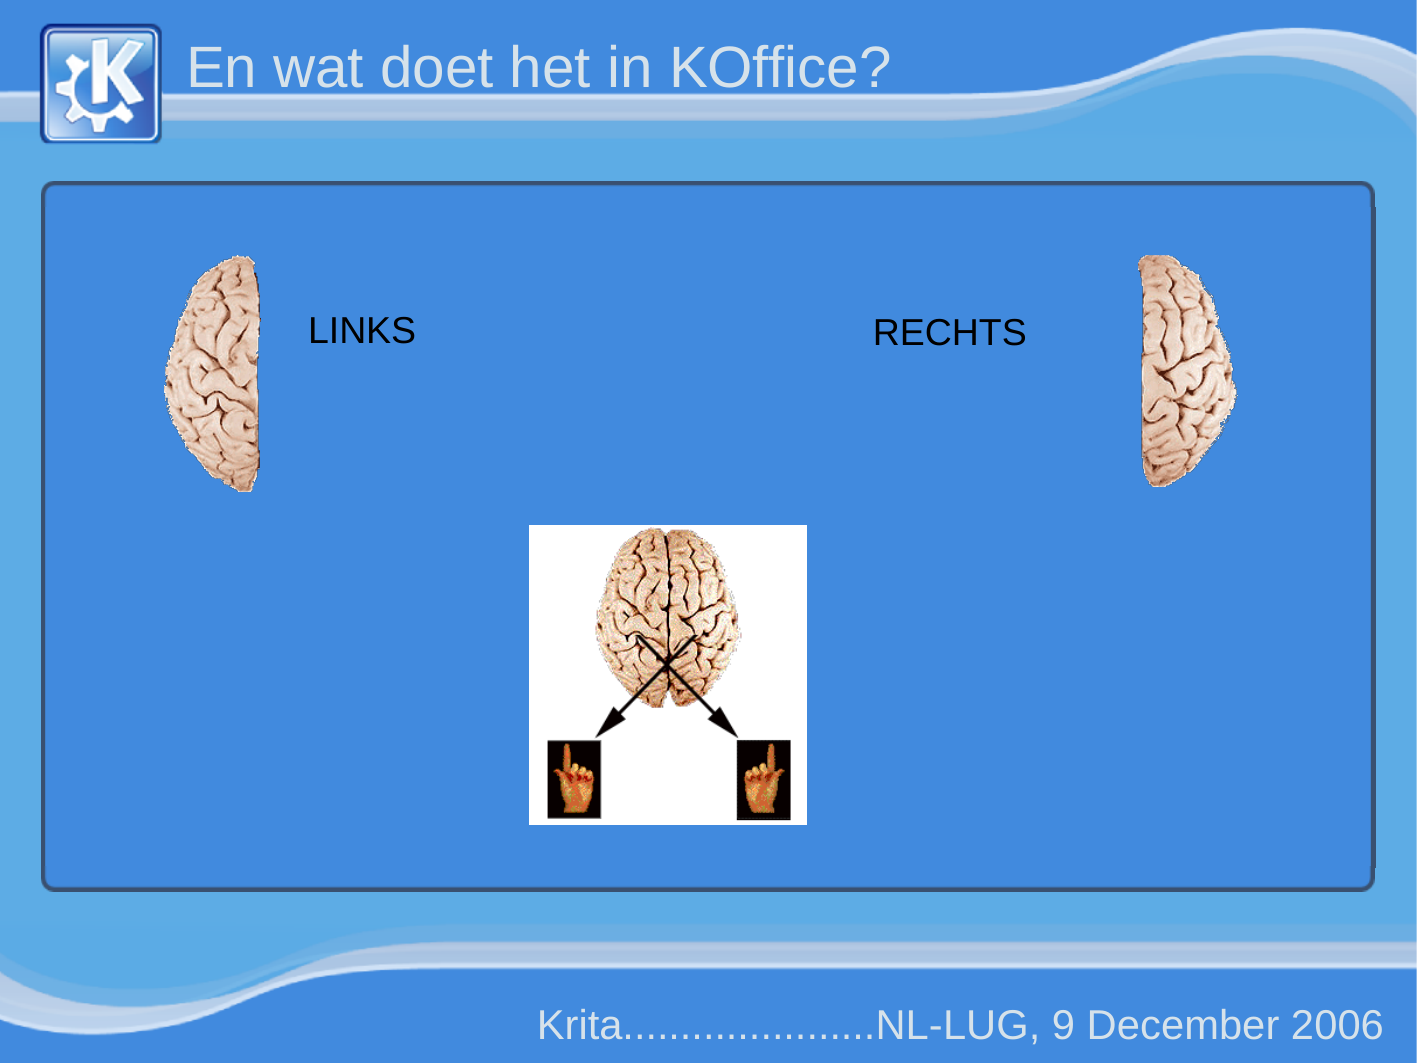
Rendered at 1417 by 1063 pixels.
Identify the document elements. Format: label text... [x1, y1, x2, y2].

text_box LINKS [293, 302, 593, 721]
text_box En wat doet het in KOffice? [171, 27, 1048, 105]
picture [0, 0, 1417, 1063]
text_box RECHTS [858, 304, 1056, 743]
